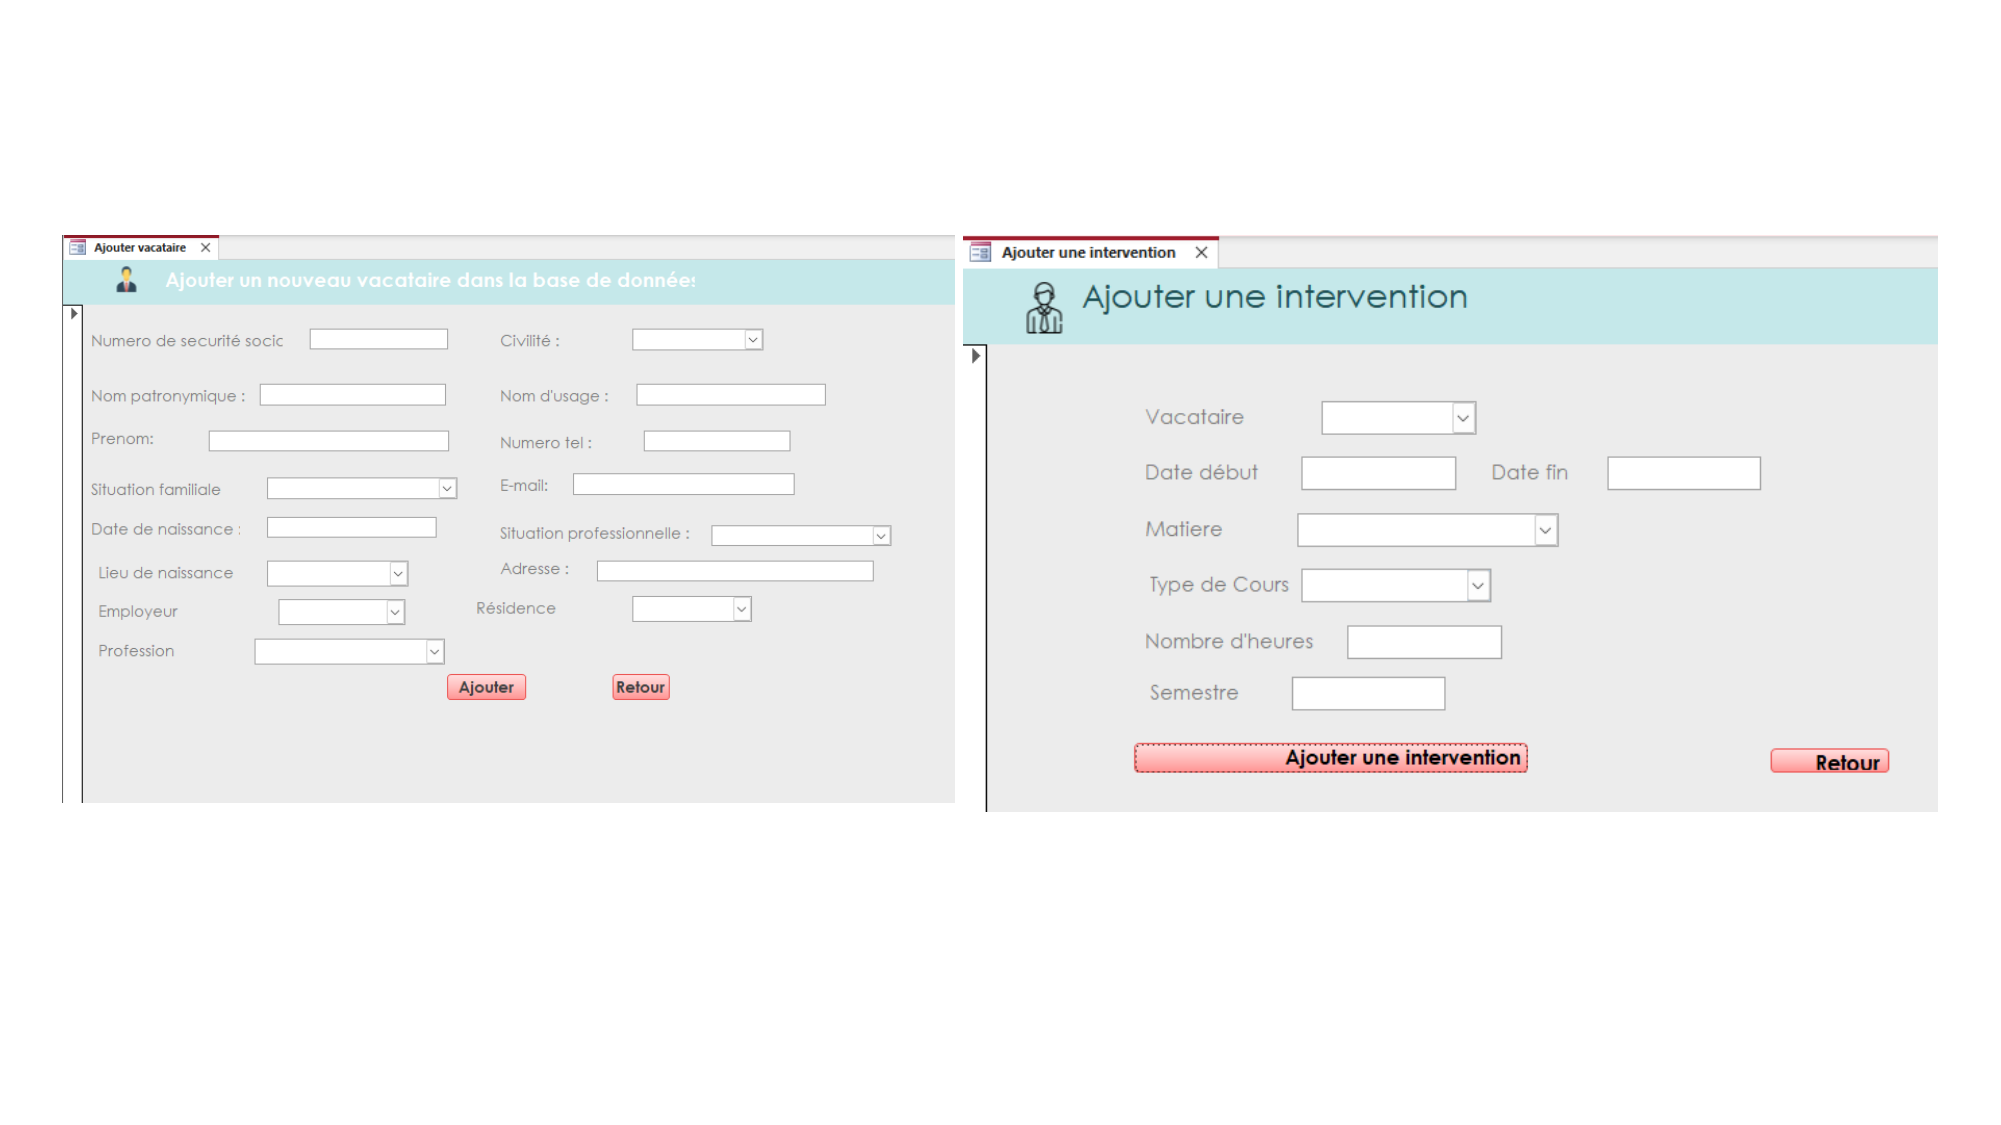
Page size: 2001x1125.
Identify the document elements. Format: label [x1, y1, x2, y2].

picture [62, 235, 955, 804]
picture [963, 235, 1938, 812]
